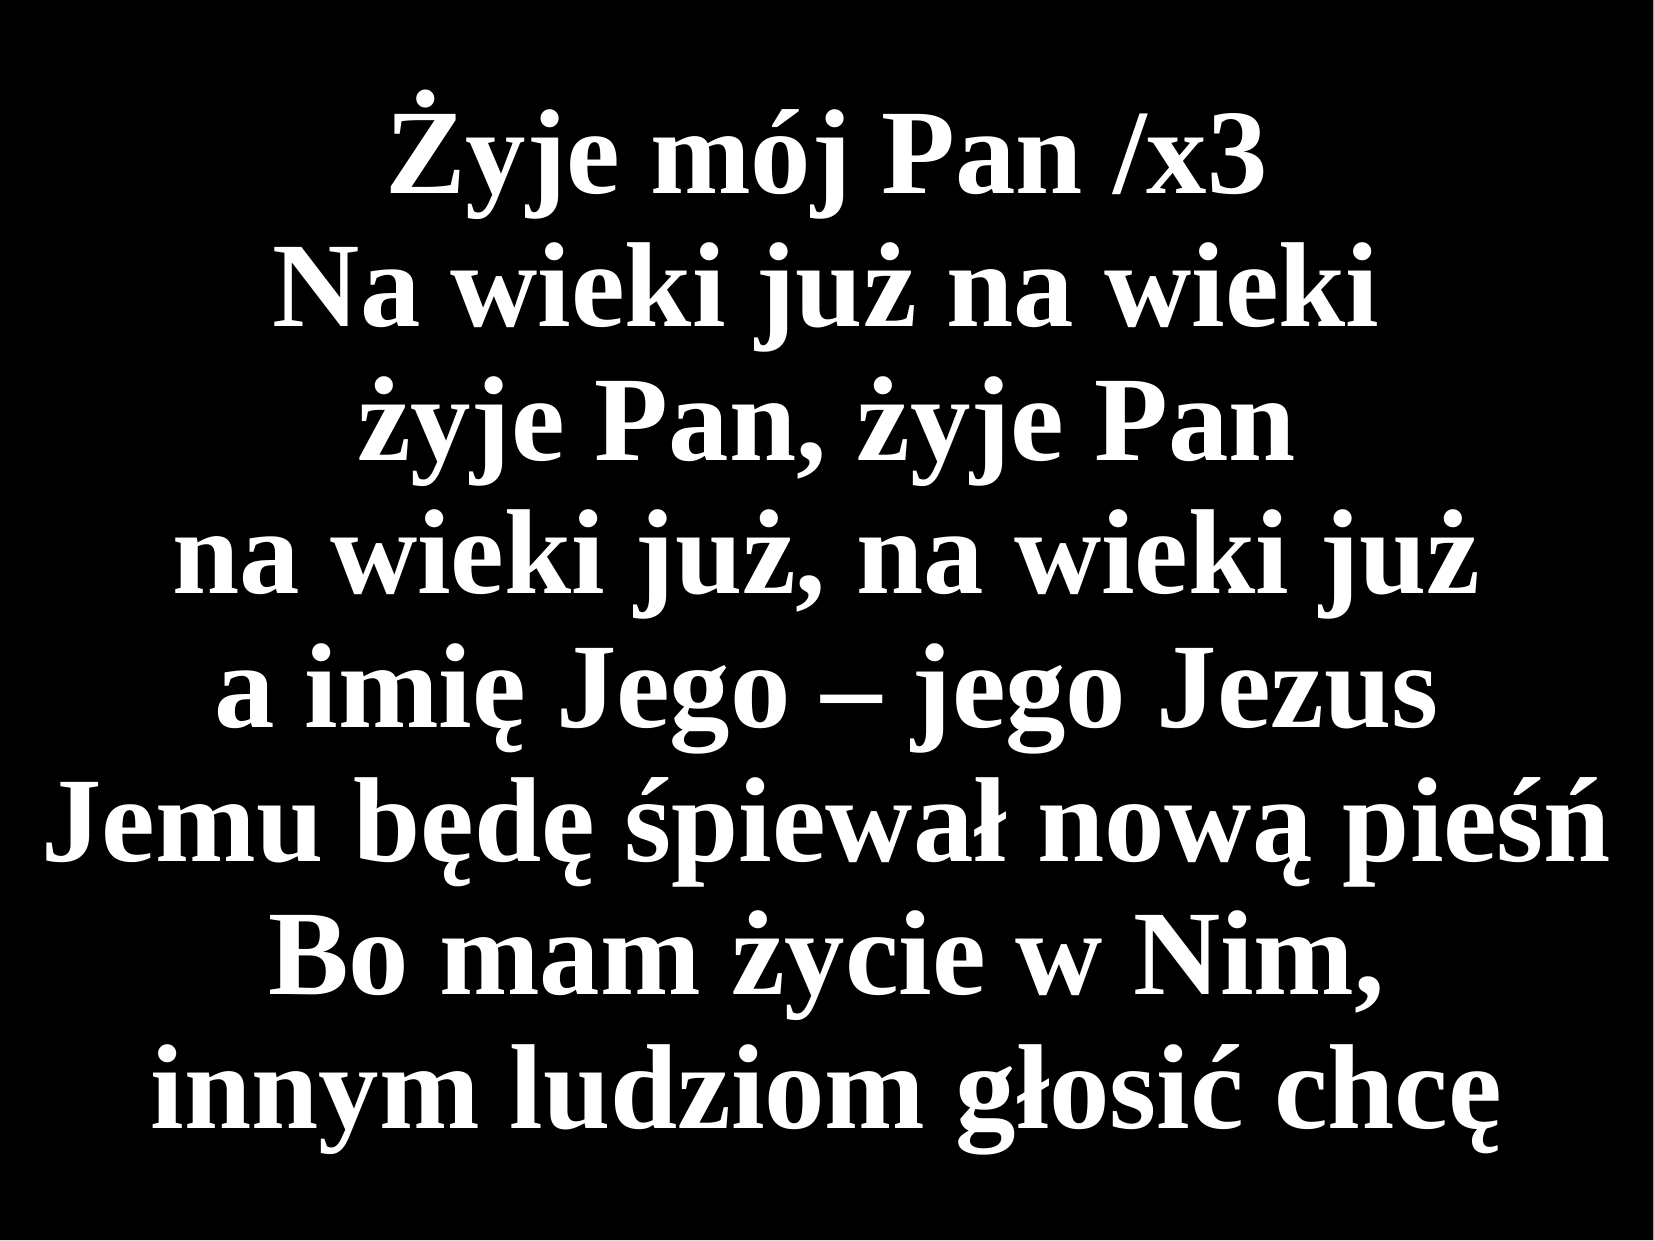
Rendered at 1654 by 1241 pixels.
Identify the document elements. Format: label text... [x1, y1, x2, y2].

title Żyje mój Pan /x3 Na wieki już na wieki żyje Pan, żyje Pan na wieki już, na wieki już a imię Jego – jego Jezus Jemu będę śpiewał nową pieśń Bo mam życie w Nim, innym ludziom głosić chcę [0, 0, 1654, 1241]
